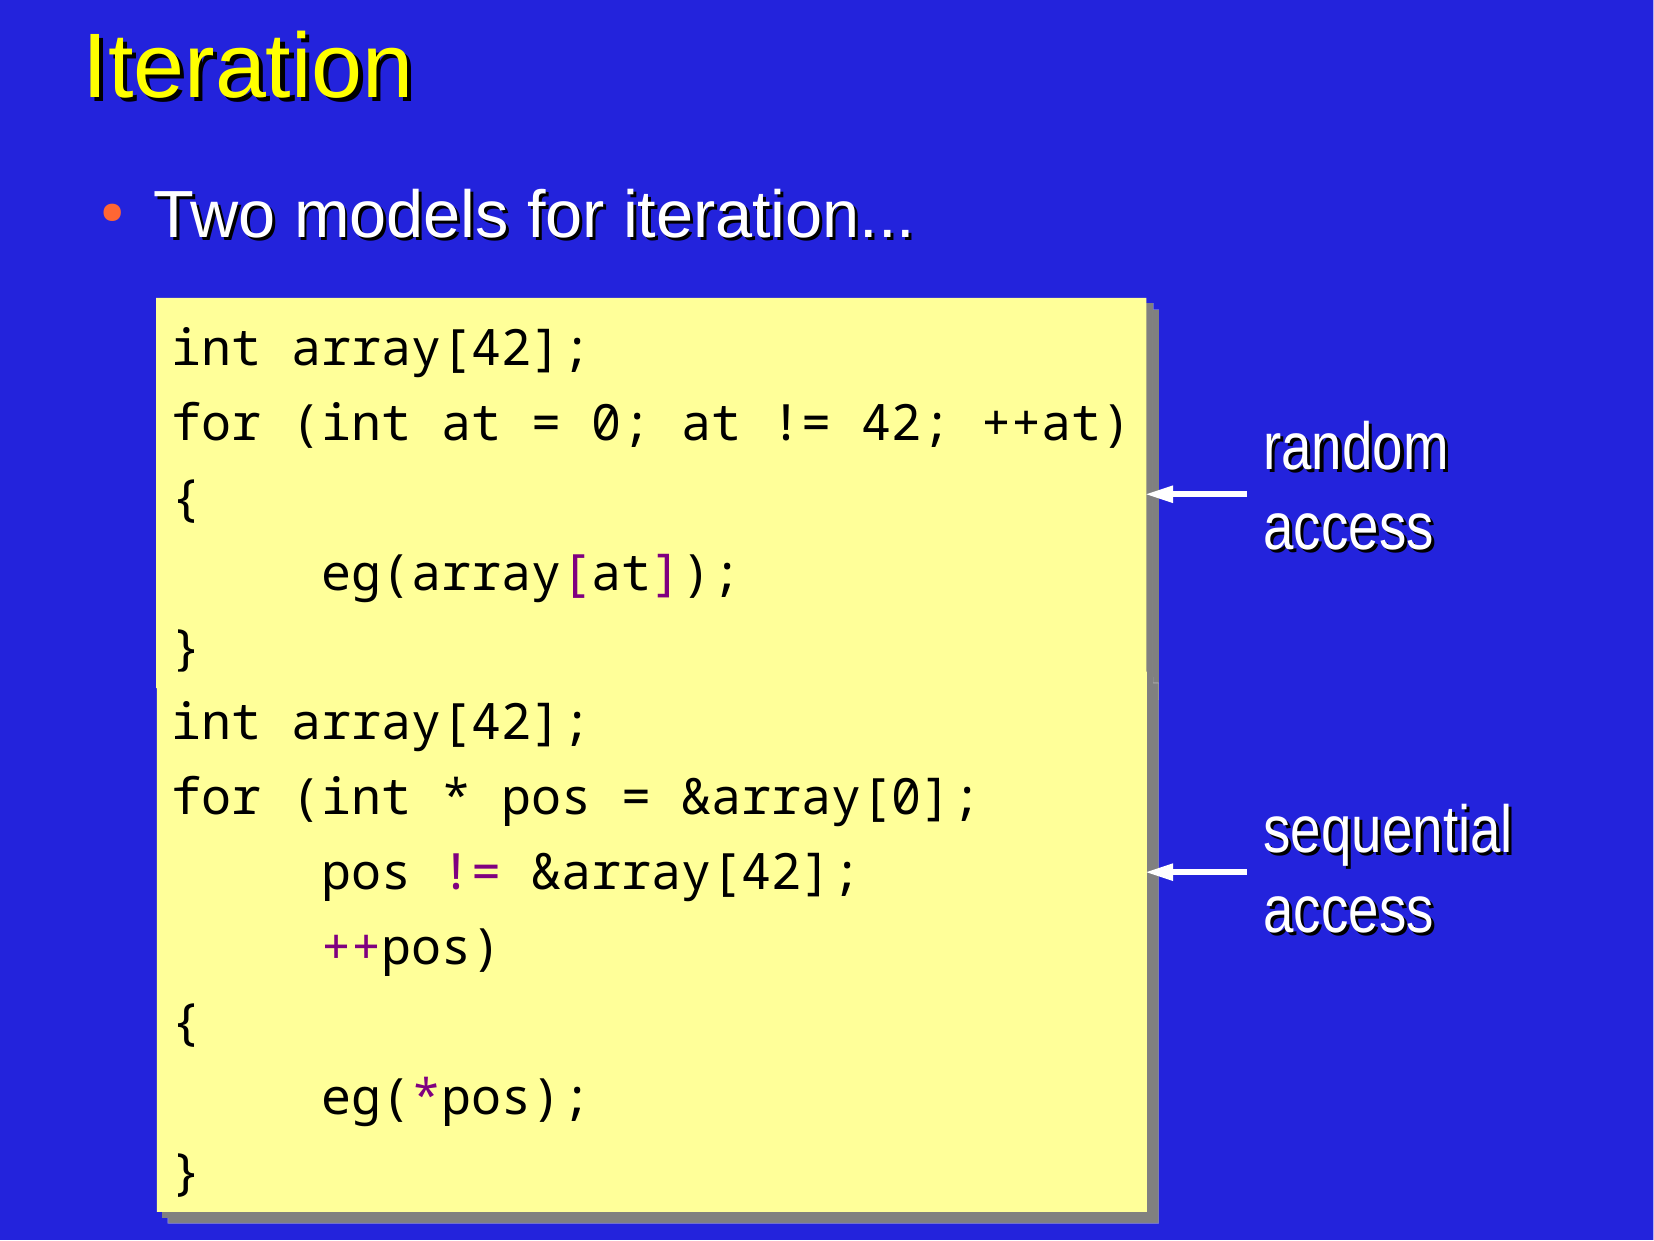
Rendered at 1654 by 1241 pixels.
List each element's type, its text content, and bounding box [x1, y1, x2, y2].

text_box int array[42]; for (int at = 0; at != 42; ++at) { eg(array[at]); } [156, 297, 1147, 671]
list Two models for iteration... [82, 177, 1571, 1182]
text_box sequential access [1248, 778, 1617, 954]
text_box random access [1248, 395, 1515, 571]
text_box int array[42]; for (int * pos = &array[0]; pos != &array[42]; ++pos) { eg(*pos); } [156, 671, 1147, 1212]
title Iteration [82, 2, 1571, 130]
